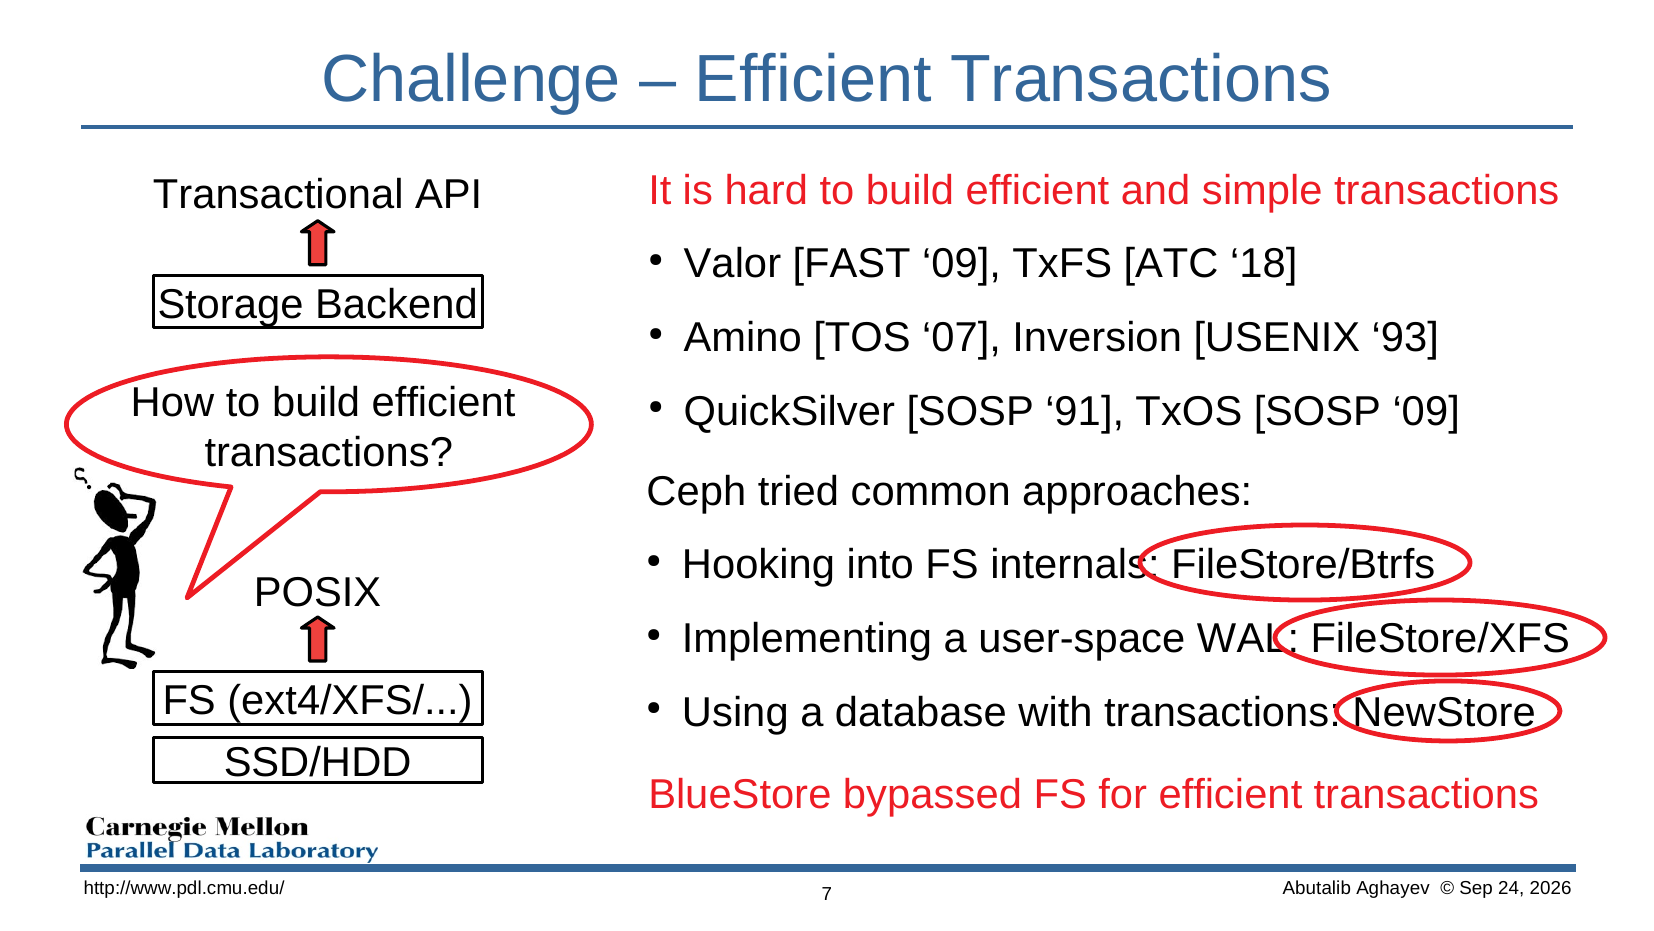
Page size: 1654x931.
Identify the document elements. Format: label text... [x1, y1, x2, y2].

text_box Transactional API [138, 159, 498, 225]
text_box [1275, 600, 1606, 676]
text_box [1336, 680, 1561, 741]
picture [14, 467, 216, 669]
text_box SSD/HDD [153, 737, 483, 783]
text_box POSIX [239, 557, 397, 623]
text_box BlueStore bypassed FS for efficient transactions [562, 759, 1591, 824]
text_box <number> [665, 872, 989, 902]
text_box How to build efficient transactions? [66, 356, 592, 598]
text_box [1140, 525, 1471, 601]
text_box It is hard to build efficient and simple transactions Valor [FAST ‘09], TxFS [ATC ‘18] Amino [TOS ‘07], Inversion [USENIX ‘93] QuickSilver [SOSP ‘91], TxOS [SOSP ‘09] [562, 155, 1591, 491]
text_box http://www.pdl.cmu.edu/ [66, 866, 481, 919]
title Challenge – Efficient Transactions [66, 14, 1588, 136]
text_box FS (ext4/XFS/...) [153, 671, 483, 725]
text_box [301, 617, 335, 662]
text_box Ceph tried common approaches: Hooking into FS internals: FileStore/Btrfs Implementing a user-space WAL: FileStore/XFS Using a database with transactions: NewStore [560, 456, 1641, 792]
picture [85, 809, 378, 863]
text_box Storage Backend [153, 275, 483, 328]
text_box [301, 220, 335, 265]
text_box Abutalib Aghayev © Nov 5, 2019 [1168, 866, 1589, 919]
